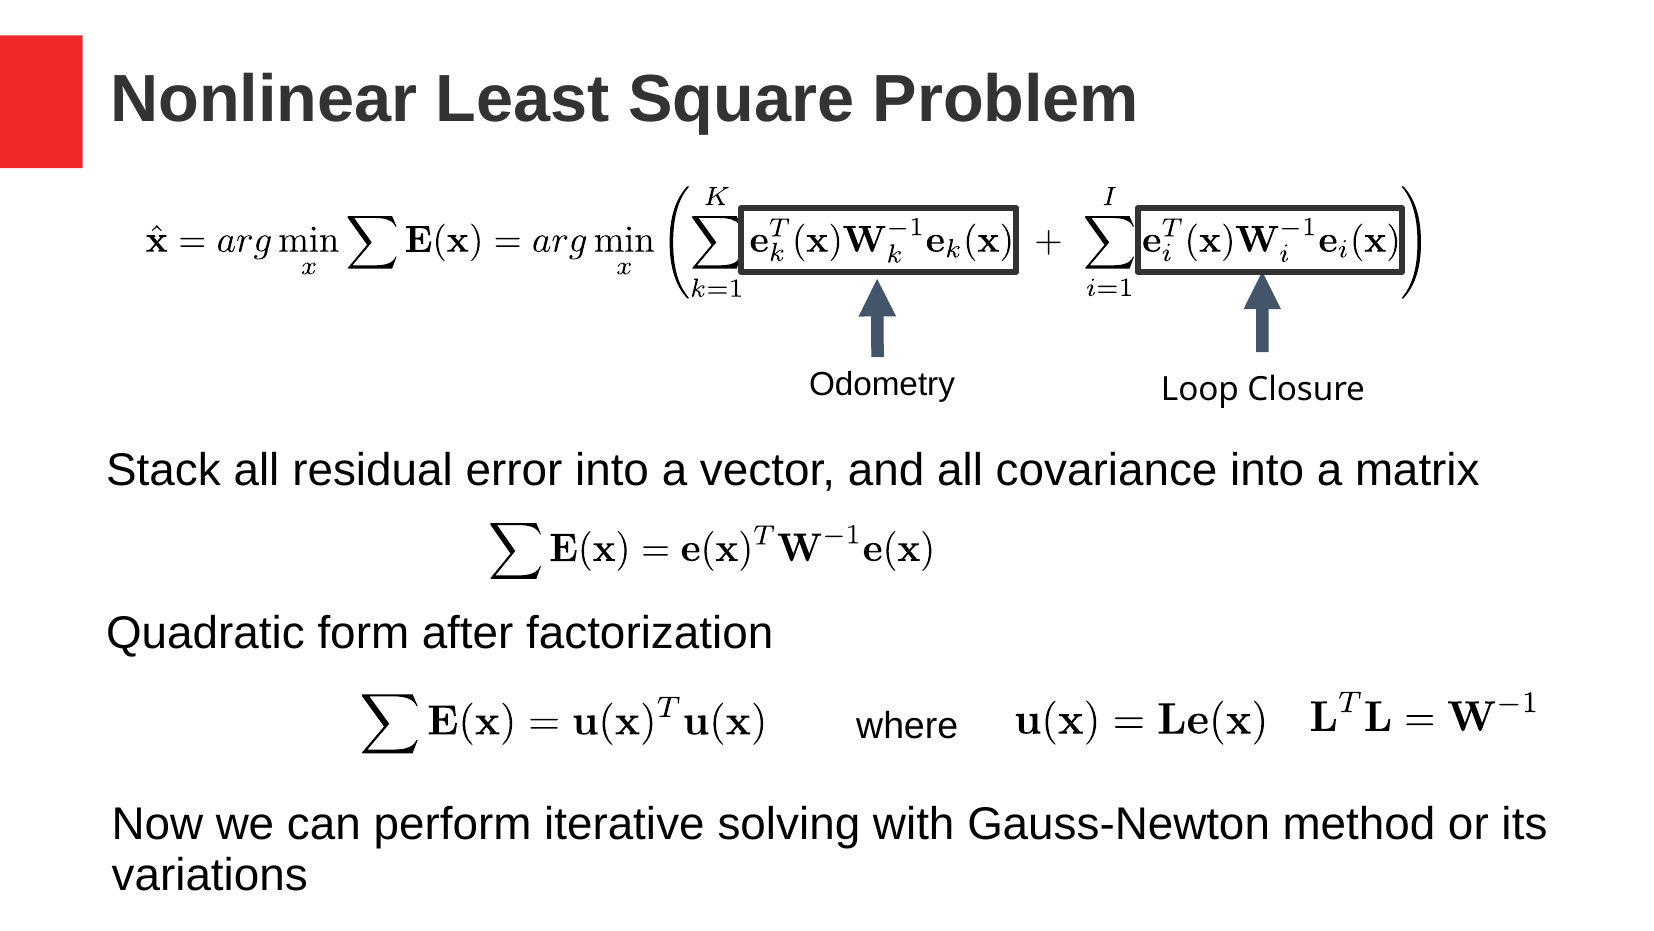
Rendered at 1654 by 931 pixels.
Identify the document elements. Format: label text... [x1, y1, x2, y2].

text_box Odometry [660, 344, 1104, 421]
text_box Nonlinear Least Square Problem [95, 46, 1155, 142]
text_box [361, 694, 764, 754]
text_box [490, 523, 932, 579]
text_box Now we can perform iterative solving with Gauss-Newton method or its variations [111, 790, 1593, 909]
text_box Loop Closure [1041, 349, 1485, 425]
text_box [146, 186, 1421, 299]
text_box where [856, 696, 999, 765]
text_box [1015, 700, 1265, 745]
text_box [1141, 211, 1399, 269]
text_box Stack all residual error into a vector, and all covariance into a matrix [106, 437, 1583, 555]
text_box Quadratic form after factorization [106, 600, 875, 668]
text_box [1311, 691, 1536, 732]
